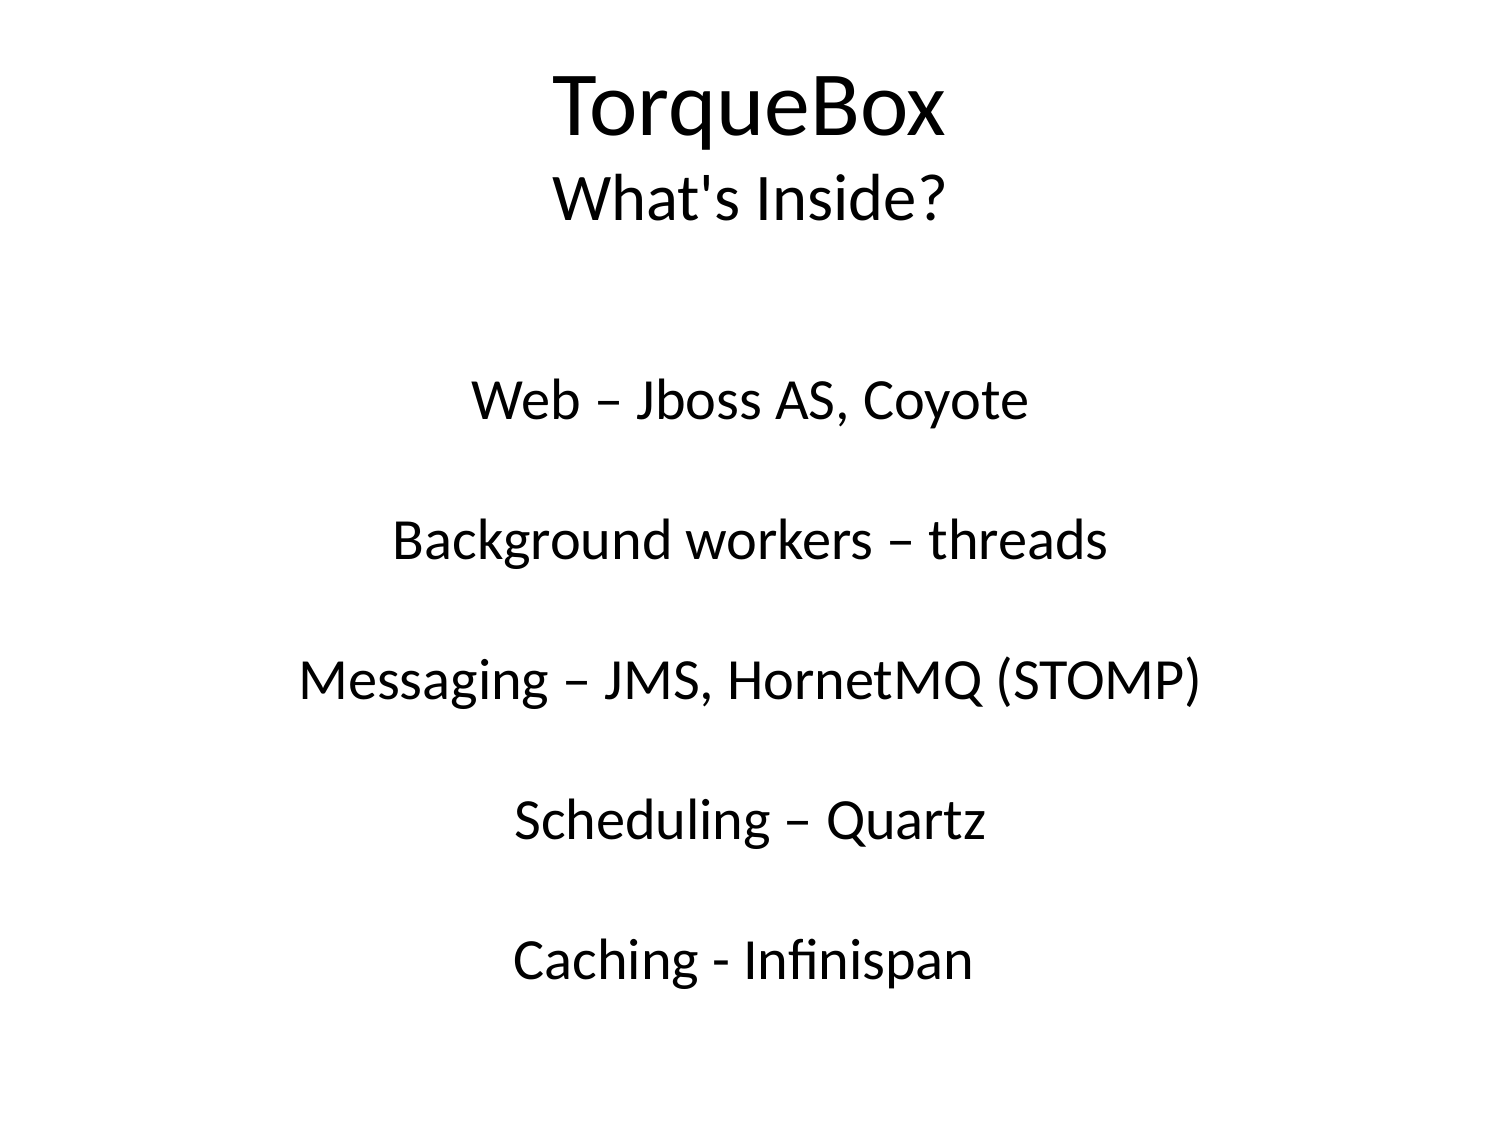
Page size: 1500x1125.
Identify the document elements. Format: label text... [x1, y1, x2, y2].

title TorqueBox What's Inside? [75, 45, 1425, 233]
text_box Web – Jboss AS, Coyote Background workers – threads Messaging – JMS, HornetMQ (STOMP) Scheduling – Quartz Caching - Infinispan [283, 354, 1218, 999]
